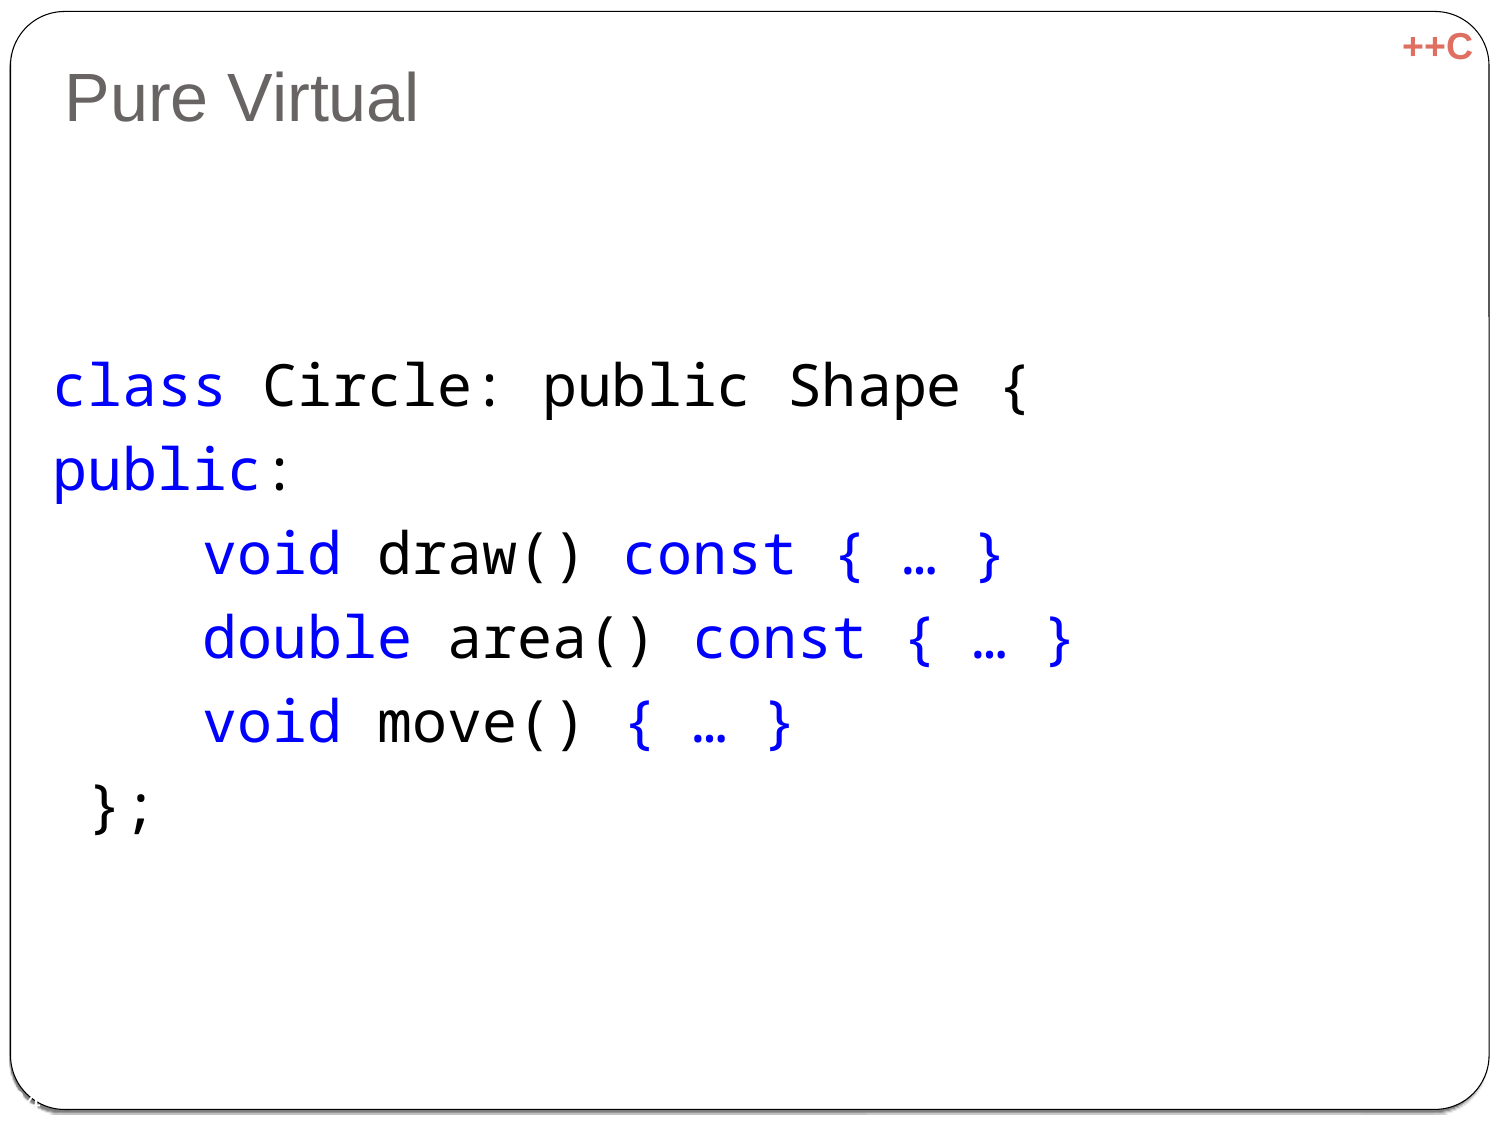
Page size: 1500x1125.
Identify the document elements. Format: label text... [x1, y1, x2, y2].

list class Circle: public Shape { public: void draw() const { … } double area() const { … } void move() { … } }; [37, 162, 1463, 1088]
title Pure Virtual [50, 45, 1450, 150]
slide_number <number> [0, 1074, 50, 1125]
